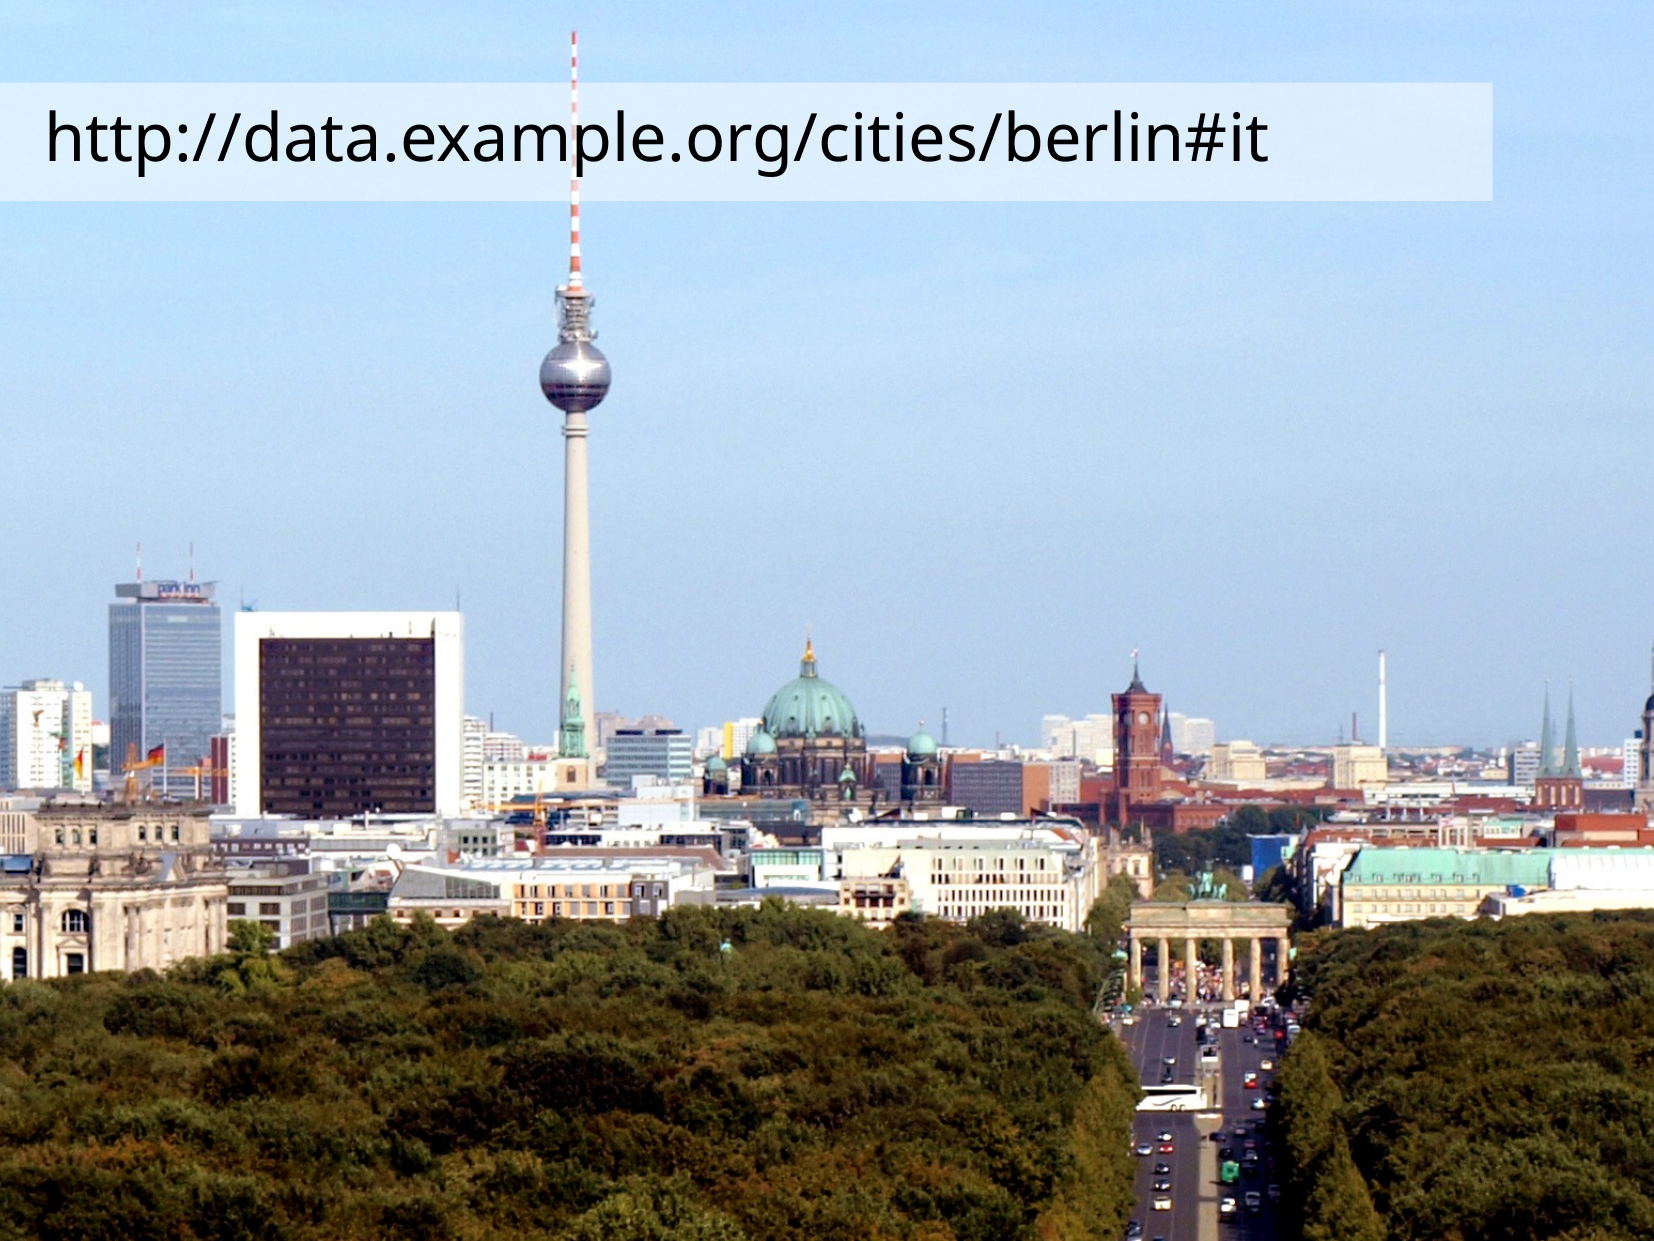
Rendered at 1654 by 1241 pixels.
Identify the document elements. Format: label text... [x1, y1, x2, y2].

text_box http://data.example.org/cities/berlin#it [30, 82, 1493, 191]
picture [0, 0, 1654, 1241]
text_box [0, 82, 1493, 201]
